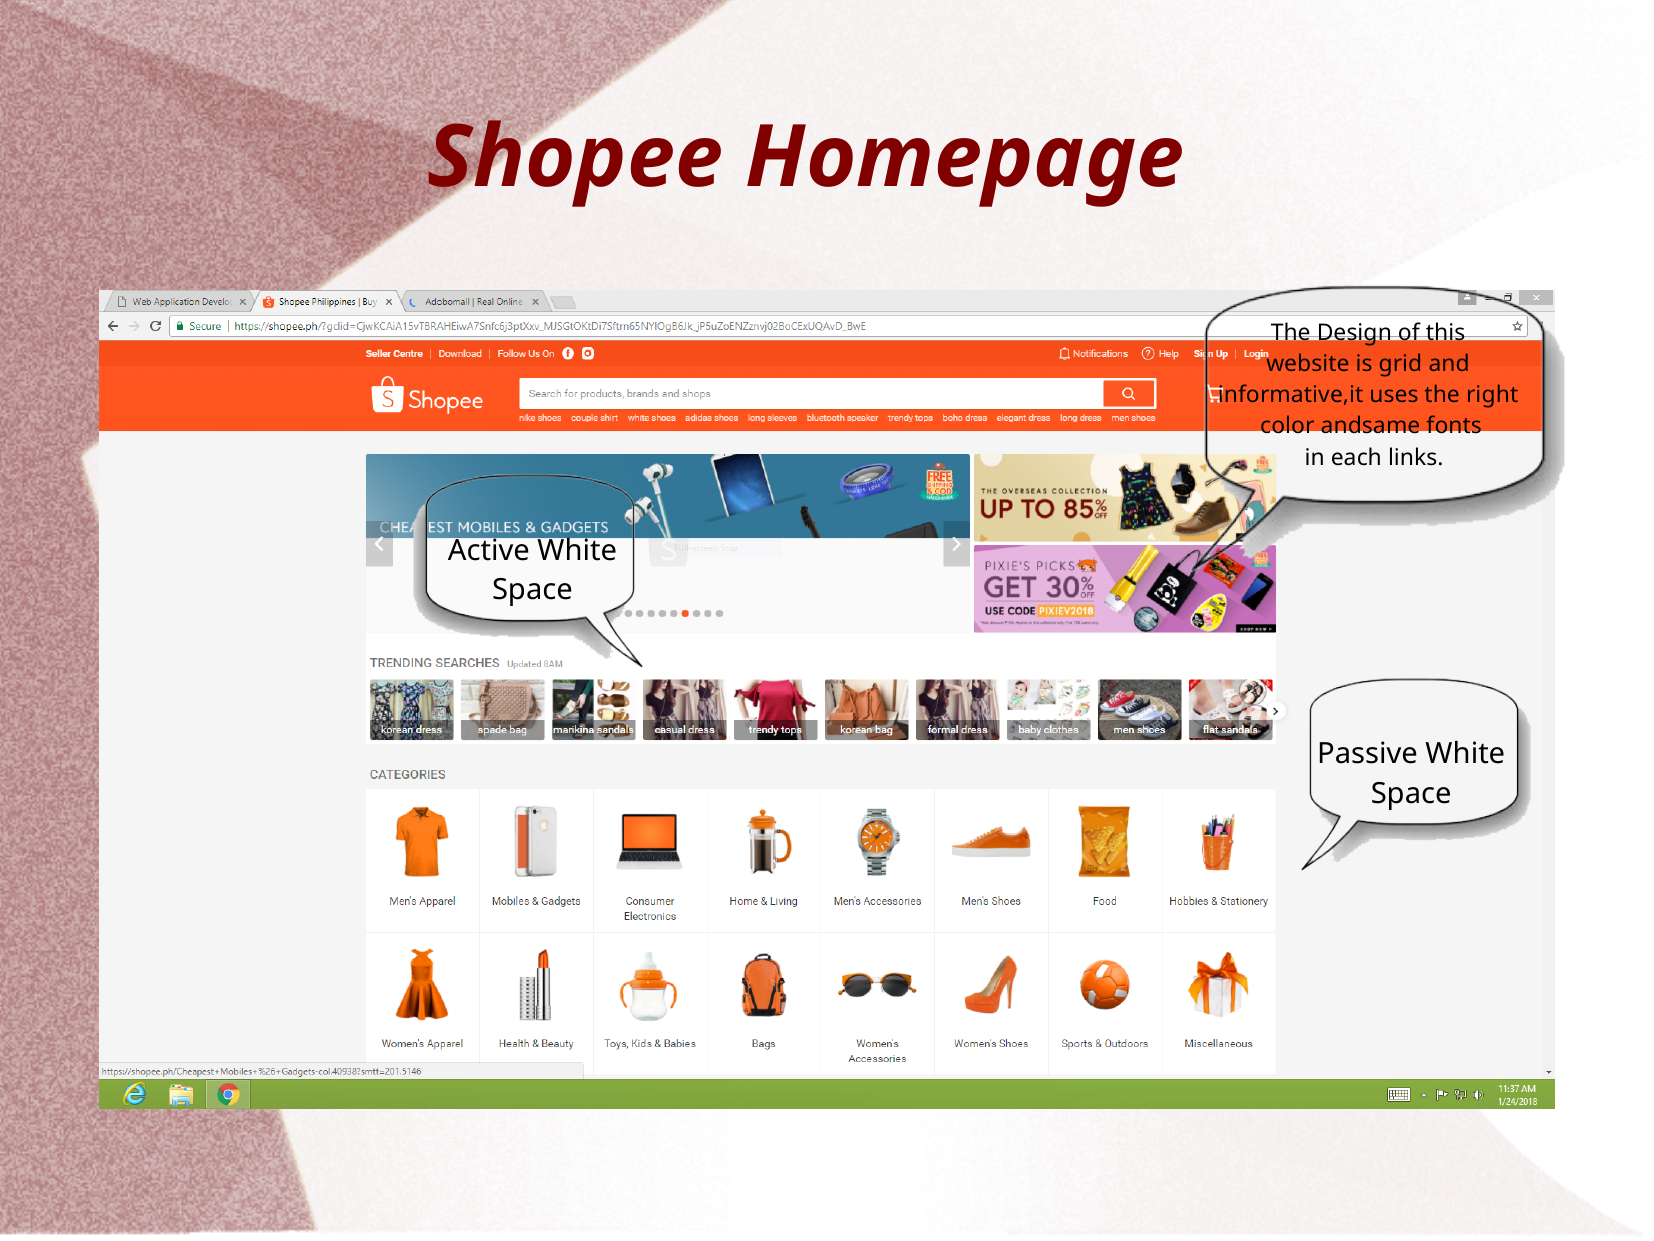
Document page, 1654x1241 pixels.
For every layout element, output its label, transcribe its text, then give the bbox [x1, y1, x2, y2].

picture [0, 0, 1654, 1241]
title Shopee Homepage [301, 49, 1311, 257]
